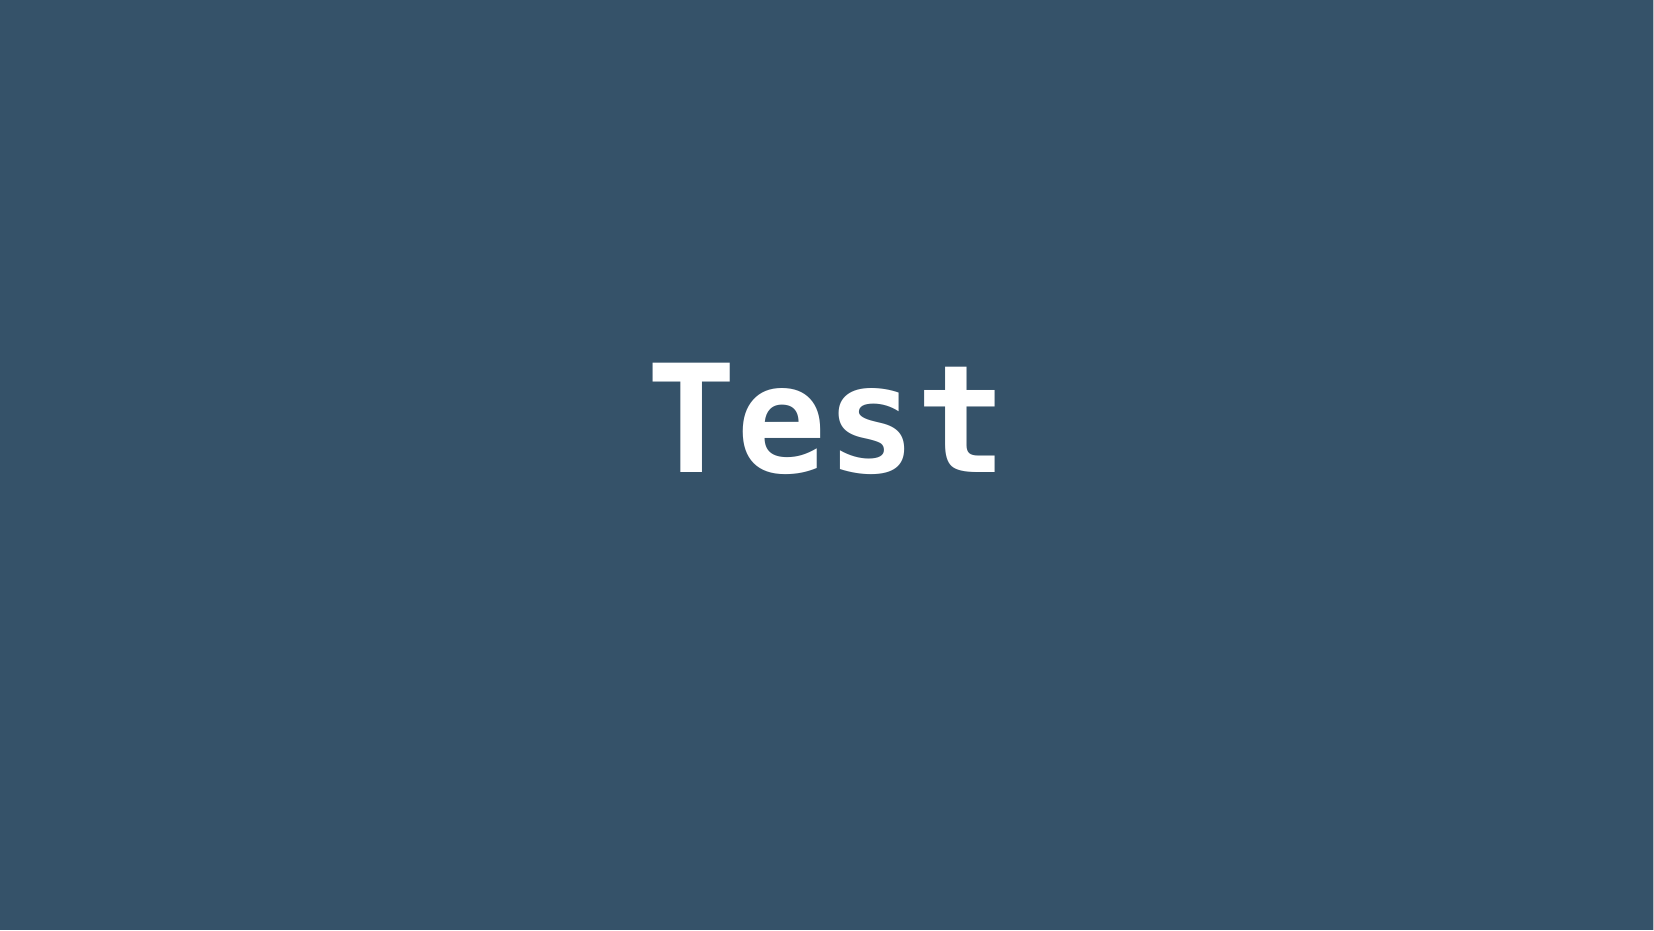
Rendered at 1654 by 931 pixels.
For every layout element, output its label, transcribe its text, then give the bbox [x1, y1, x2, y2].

subtitle Test [82, 60, 1571, 781]
